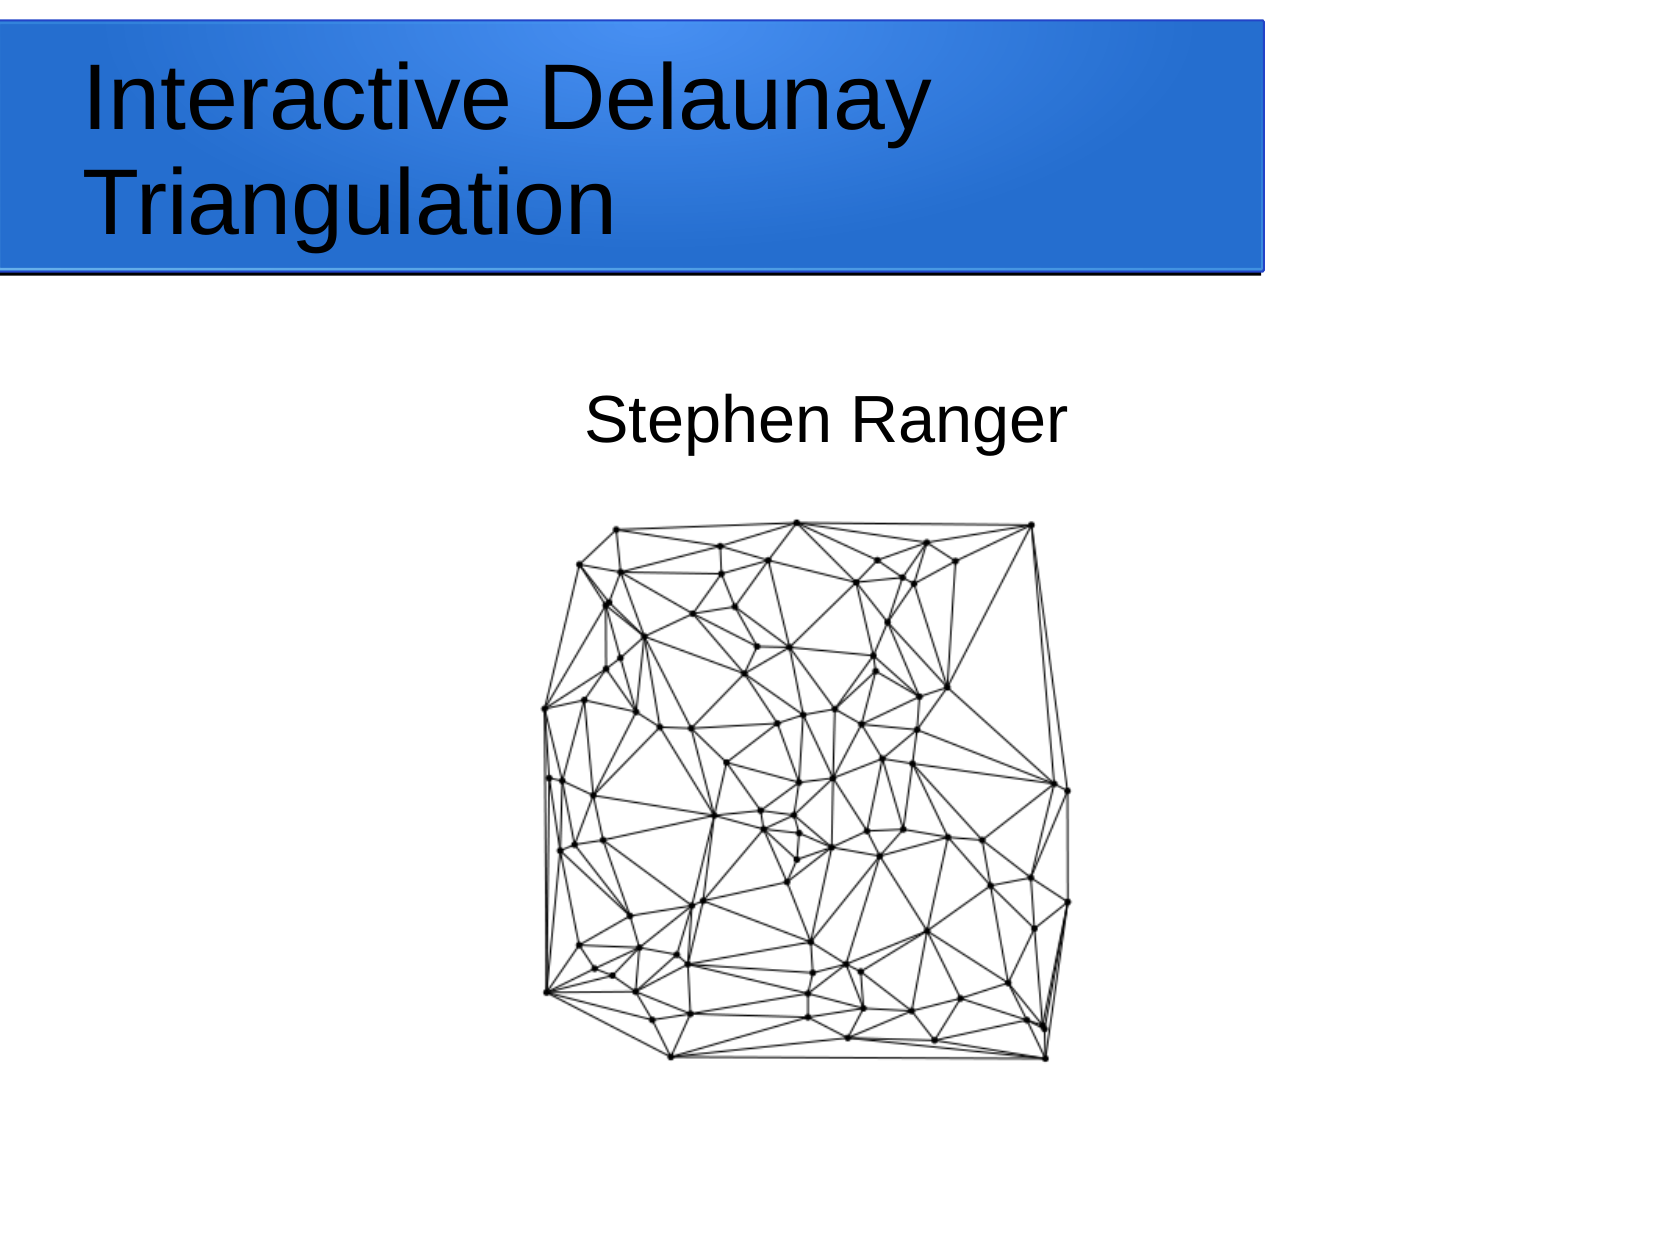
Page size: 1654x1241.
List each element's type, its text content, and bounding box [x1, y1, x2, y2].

subtitle Stephen Ranger [82, 299, 1571, 541]
picture [525, 509, 1088, 1073]
title Interactive Delaunay Triangulation [82, 45, 1235, 254]
